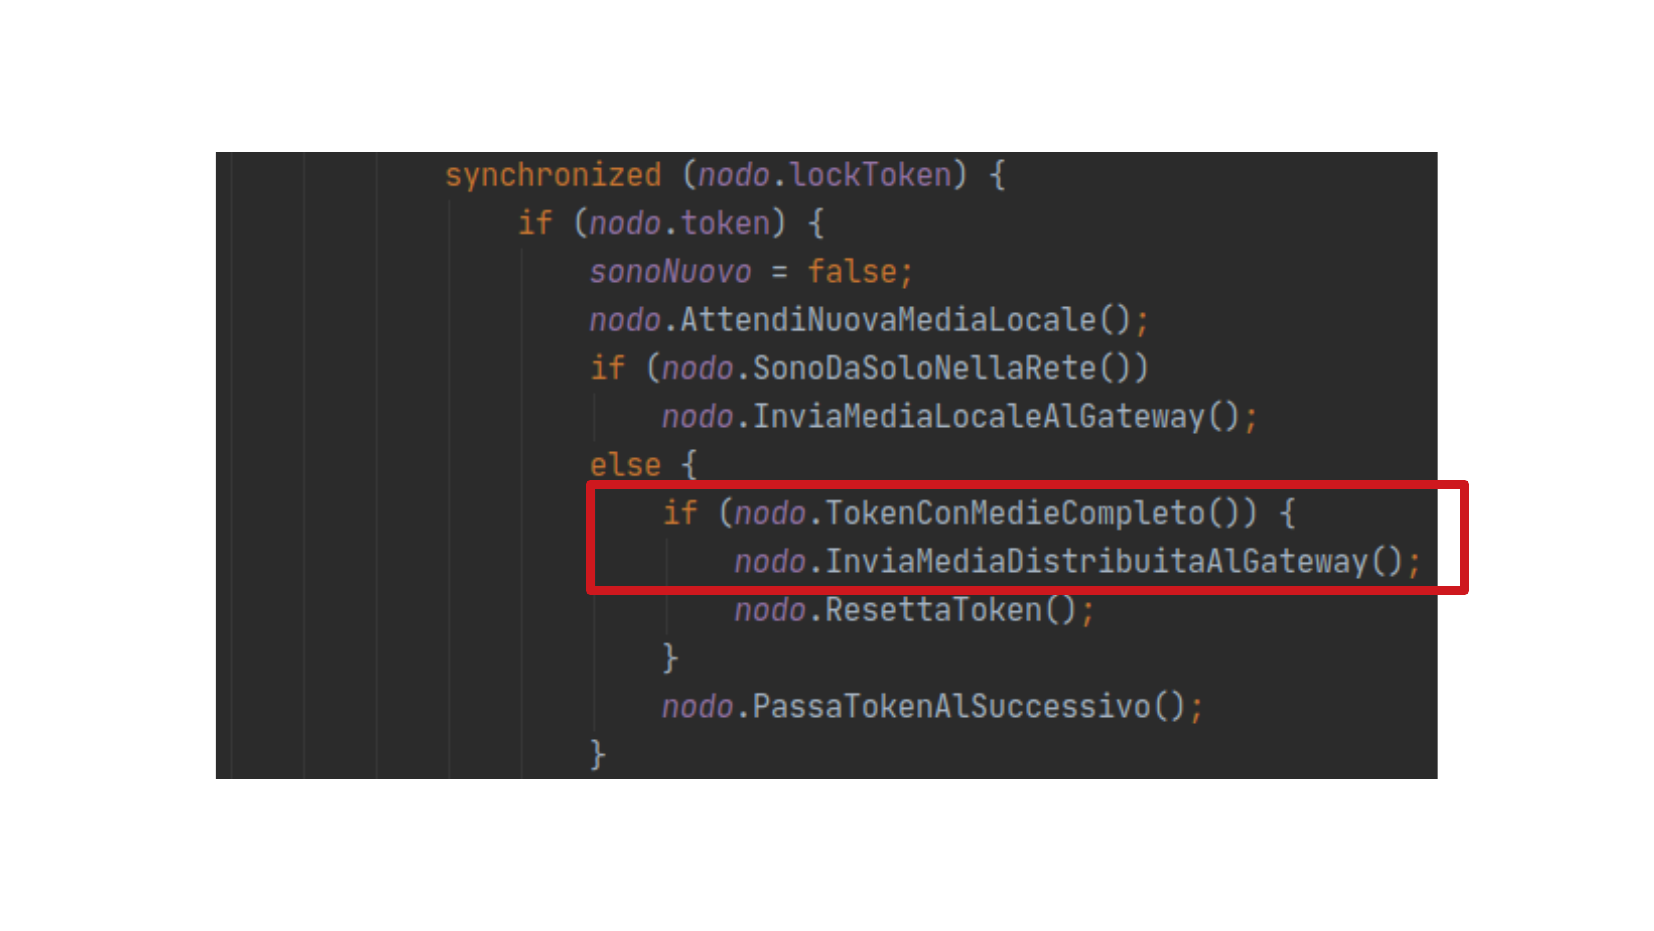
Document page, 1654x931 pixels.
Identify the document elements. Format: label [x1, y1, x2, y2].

picture [215, 152, 1438, 779]
picture [595, 489, 1438, 586]
